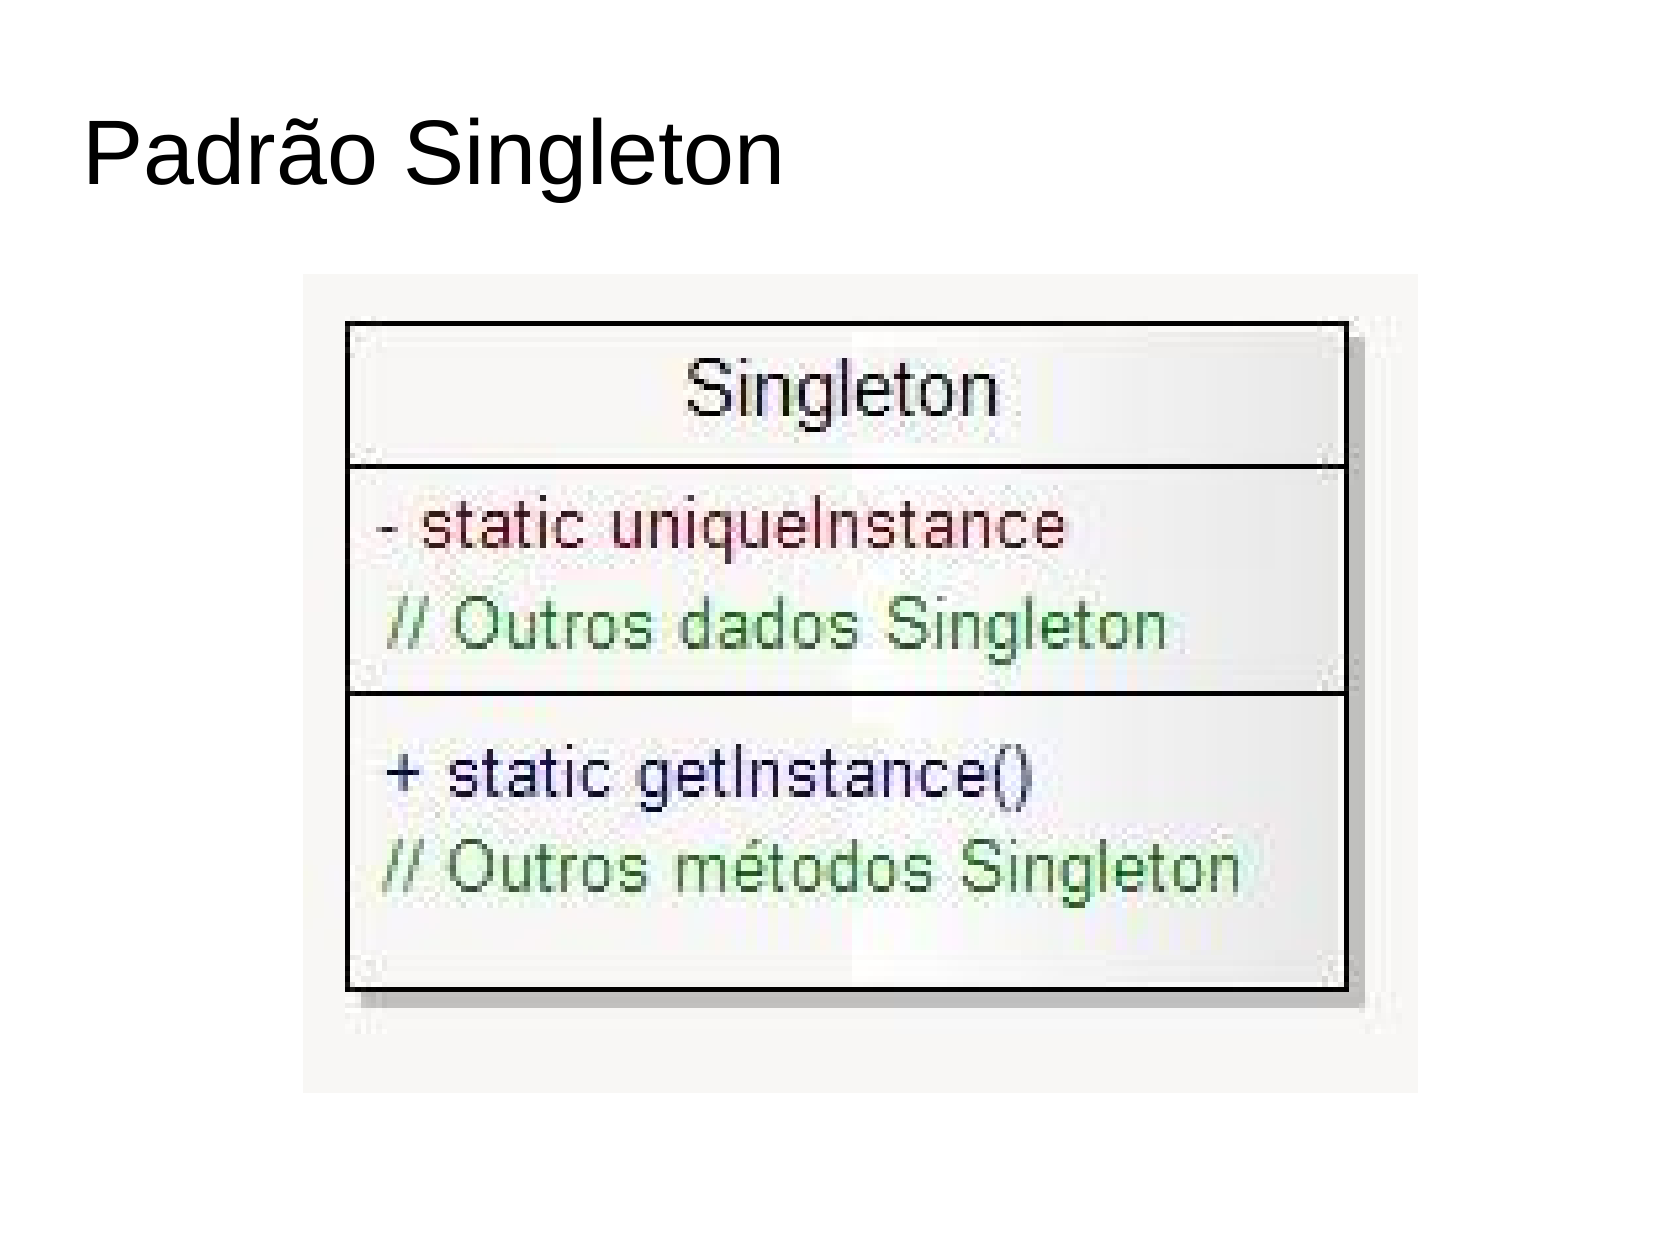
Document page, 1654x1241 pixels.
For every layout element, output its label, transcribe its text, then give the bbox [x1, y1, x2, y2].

picture [303, 274, 1418, 1093]
title Padrão Singleton [82, 49, 1571, 257]
